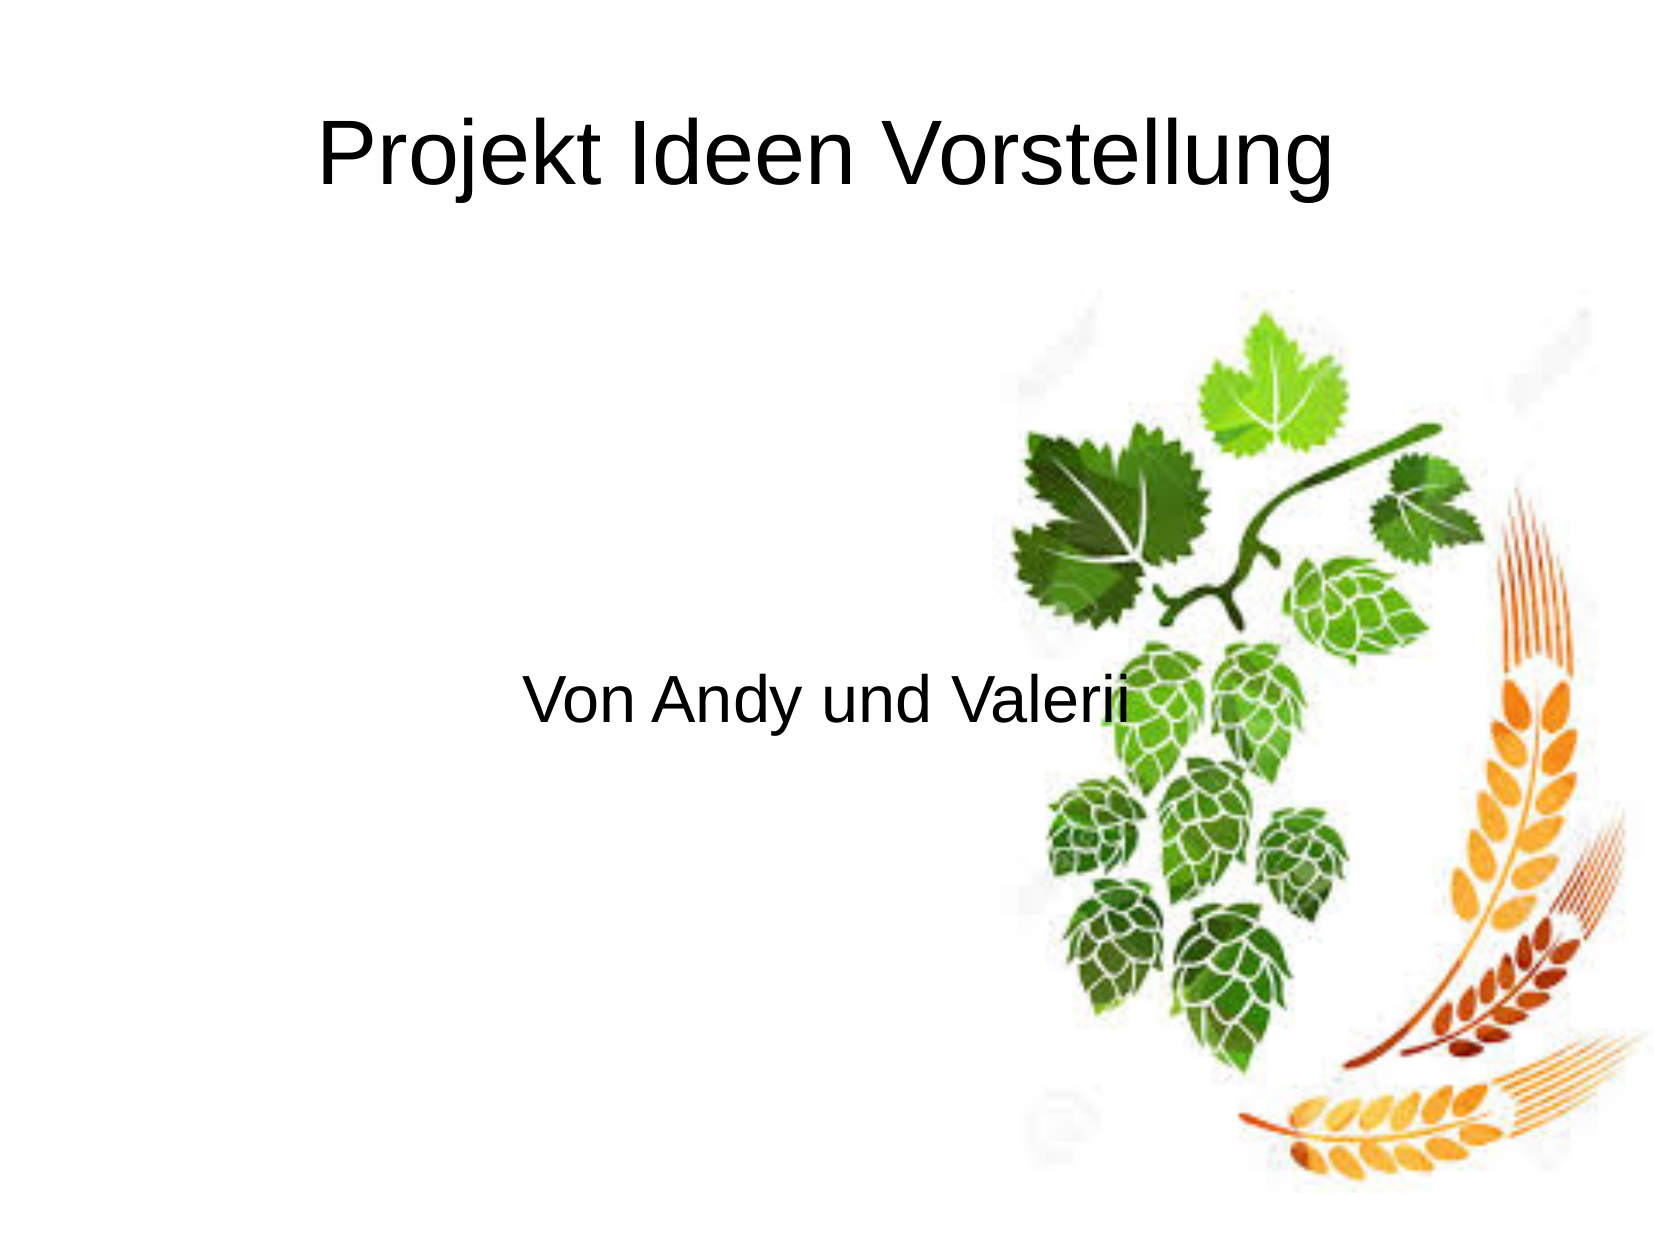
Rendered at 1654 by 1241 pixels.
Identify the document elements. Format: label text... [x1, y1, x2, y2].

title Projekt Ideen Vorstellung [82, 49, 1571, 257]
subtitle Von Andy und Valerii [82, 290, 1571, 1109]
picture [992, 290, 1654, 1193]
